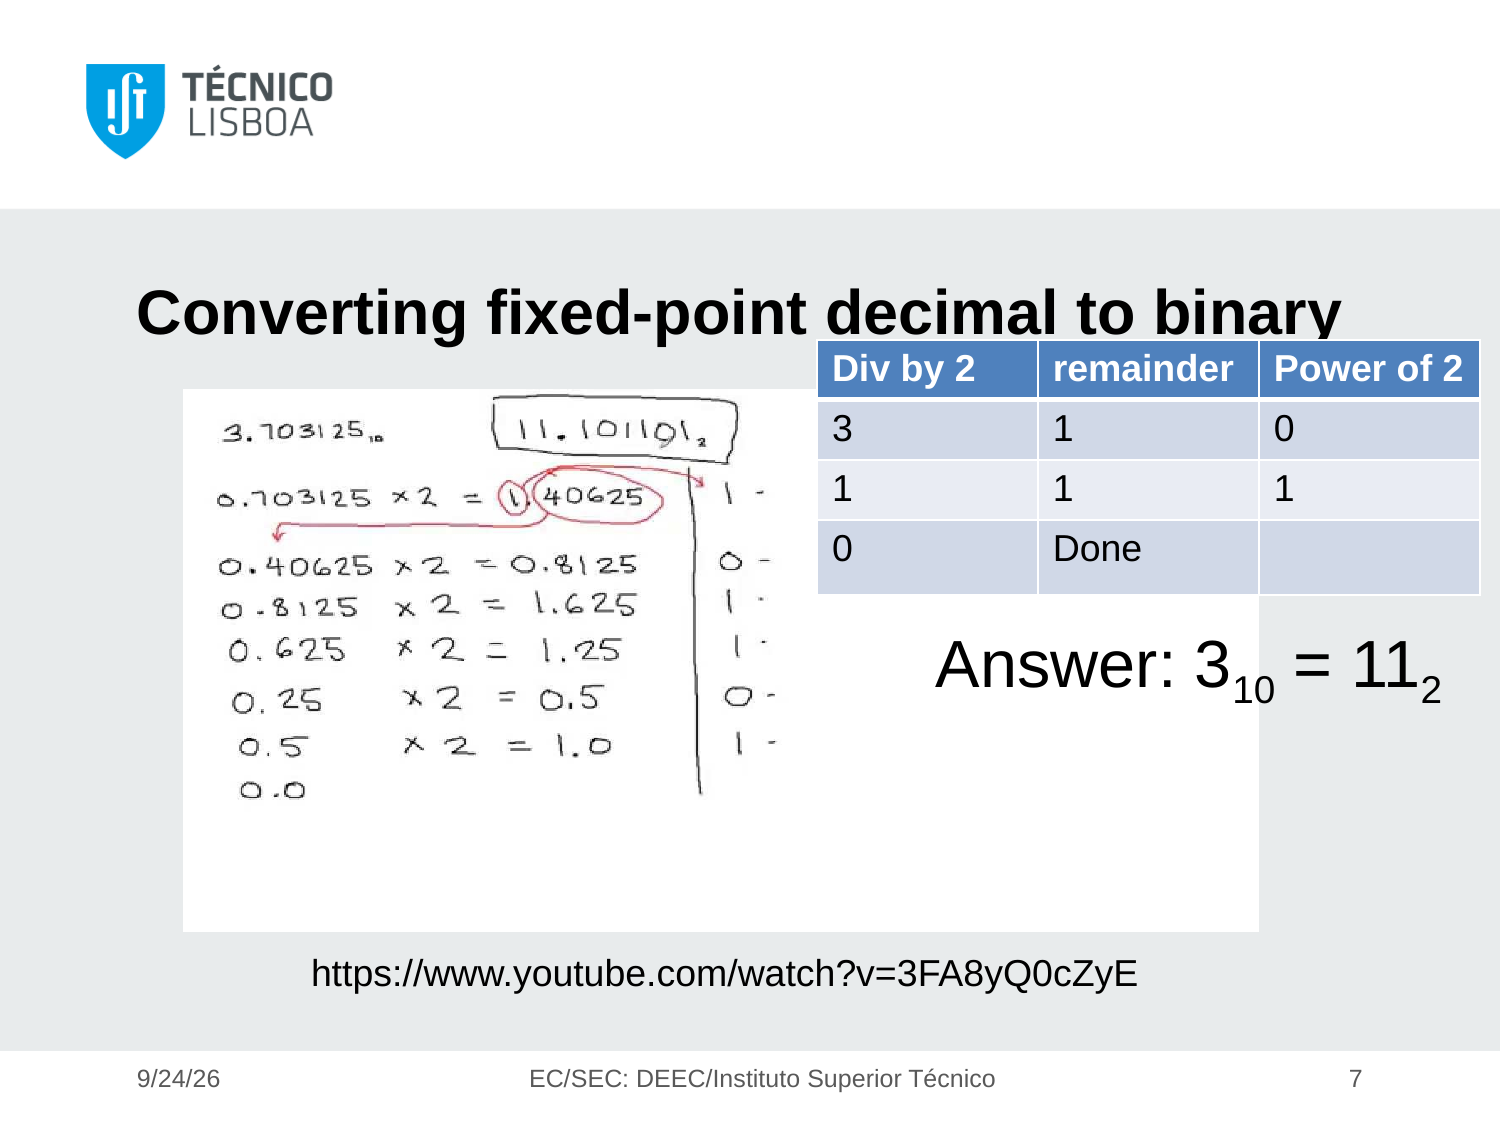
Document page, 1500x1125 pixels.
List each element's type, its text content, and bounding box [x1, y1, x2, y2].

table_header Power of 2 [1260, 341, 1479, 397]
table_header remainder [1039, 341, 1258, 397]
slide_number <number> [1077, 1052, 1378, 1103]
text_box Answer: 310 = 112 [921, 612, 1458, 719]
table_cell 1 [1260, 461, 1479, 519]
table_cell [1260, 521, 1479, 594]
table_cell 1 [1039, 461, 1258, 519]
footer EC/SEC: DEEC/Instituto Superior Técnico [512, 1052, 1021, 1103]
table_header Div by 2 [818, 341, 1037, 397]
table_cell 3 [818, 402, 1037, 459]
table_cell 0 [818, 521, 1037, 594]
picture [0, 0, 1500, 1125]
table_cell 0 [1260, 402, 1479, 459]
table_cell 1 [1039, 402, 1258, 459]
table_cell 1 [818, 461, 1037, 519]
table_cell Done [1039, 521, 1258, 594]
slide_number 11/26/20 [121, 1052, 425, 1103]
text_box https://www.youtube.com/watch?v=3FA8yQ0cZyE [296, 941, 1204, 1002]
title Converting fixed-point decimal to binary [121, 237, 1378, 381]
